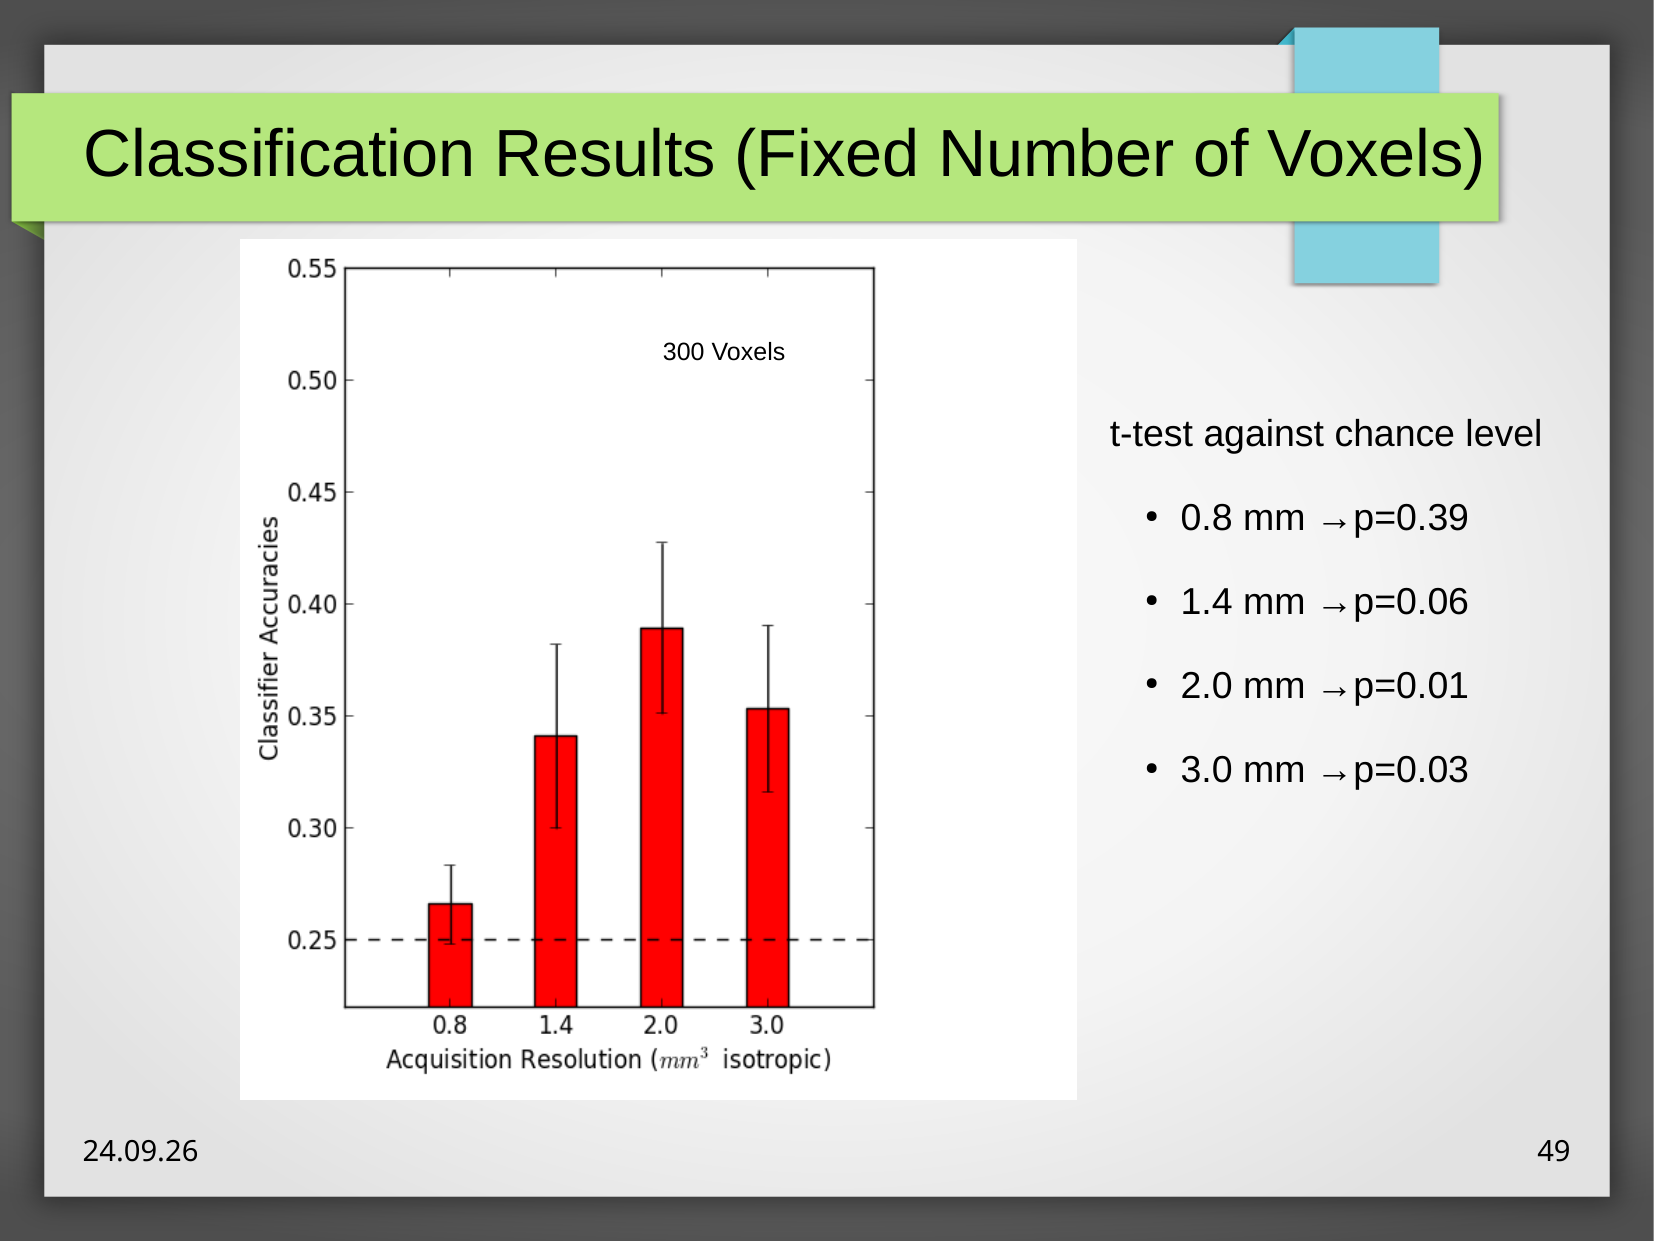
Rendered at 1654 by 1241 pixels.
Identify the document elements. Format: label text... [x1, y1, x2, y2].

picture [0, 0, 1654, 1241]
text_box t-test against chance level 0.8 mm →p=0.39 1.4 mm →p=0.06 2.0 mm →p=0.01 3.0 mm →p=0.03 [1095, 405, 1561, 798]
text_box 300 Voxels [648, 330, 826, 374]
title Classification Results (Fixed Number of Voxels) [0, 49, 1571, 257]
